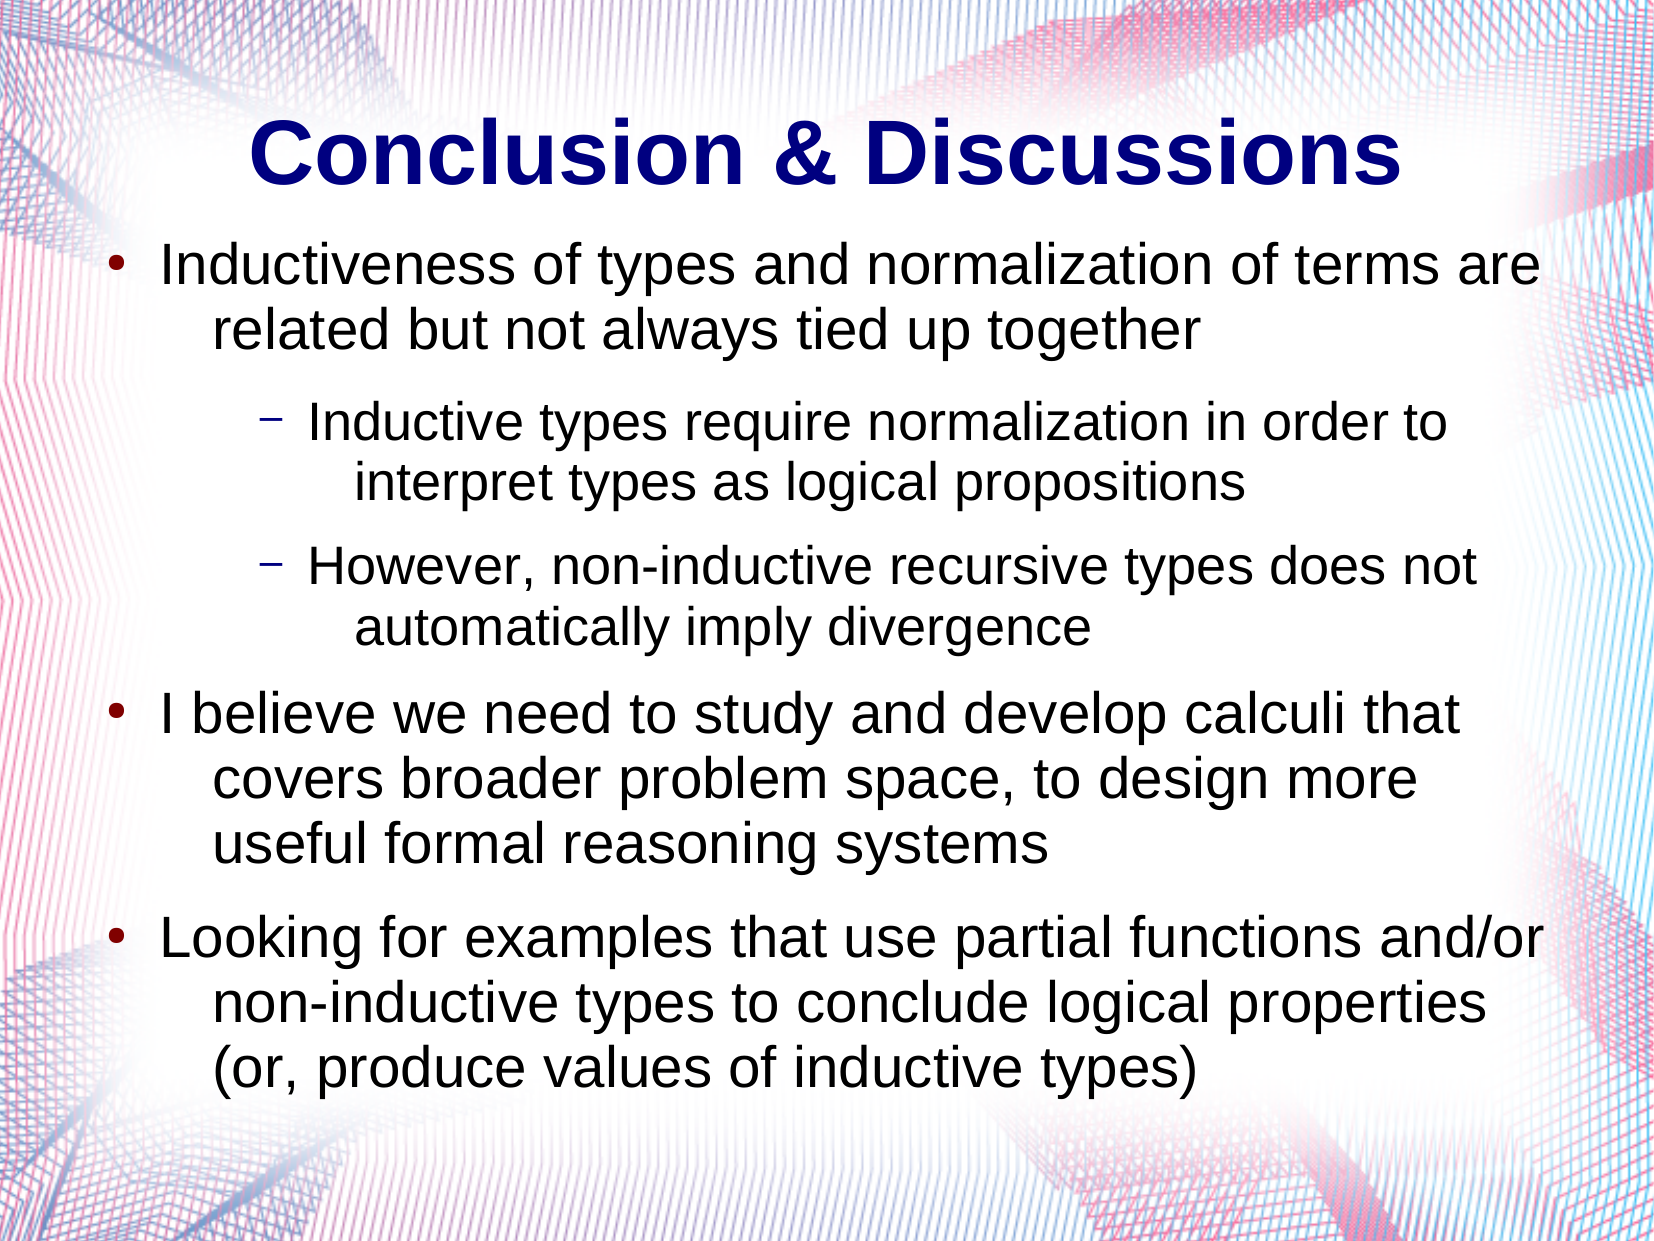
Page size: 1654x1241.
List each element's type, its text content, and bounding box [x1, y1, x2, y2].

title Conclusion & Discussions [82, 49, 1571, 231]
picture [0, 0, 1654, 1241]
list Inductiveness of types and normalization of terms are related but not always tied up together Inductive types require normalization in order to interpret types as logical propositions However, non-inductive recursive types does not automatically imply divergence I believe we need to study and develop calculi that covers broader problem space, to design more useful formal reasoning systems Looking for examples that use partial functions and/or non-inductive types to conclude logical properties (or, produce values of inductive types) [70, 231, 1583, 1101]
